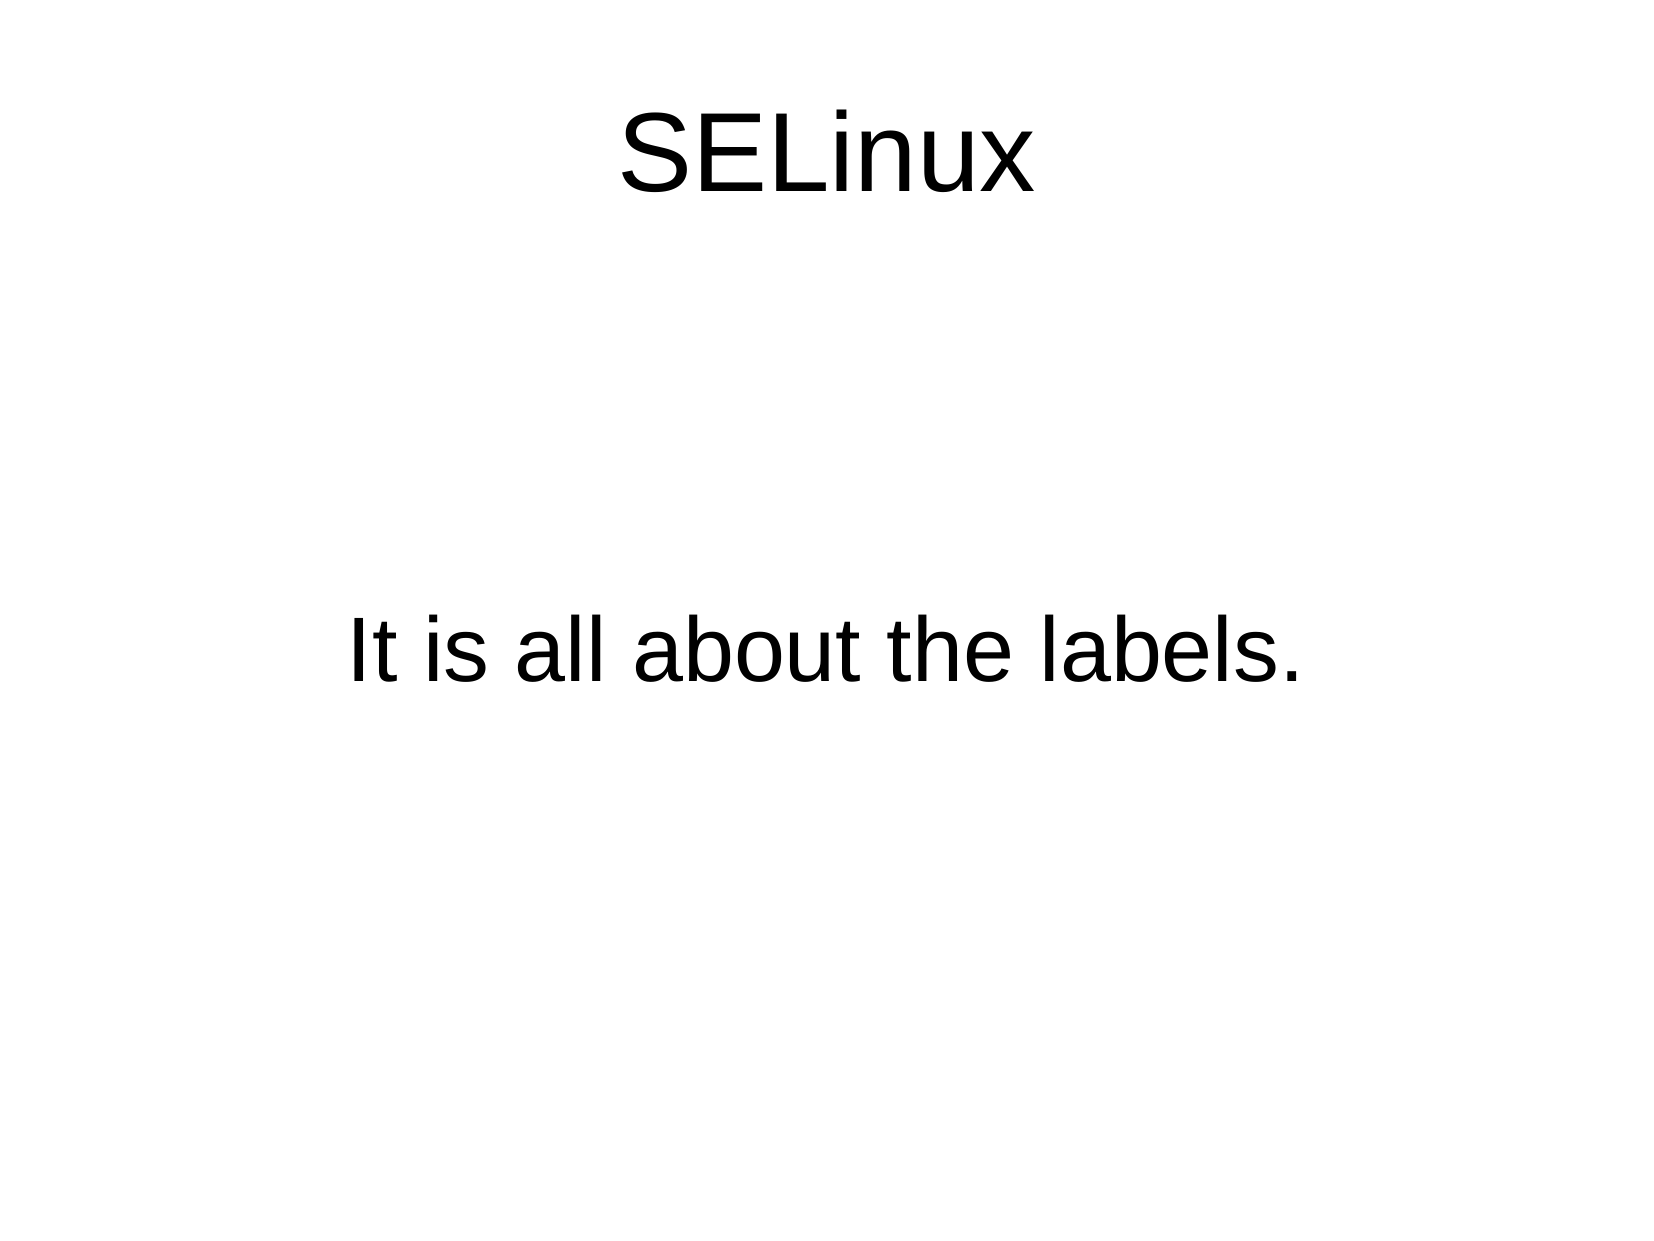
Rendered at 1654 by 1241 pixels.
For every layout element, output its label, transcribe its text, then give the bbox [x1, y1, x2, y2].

title SELinux [82, 49, 1571, 257]
subtitle It is all about the labels. [82, 290, 1571, 1010]
